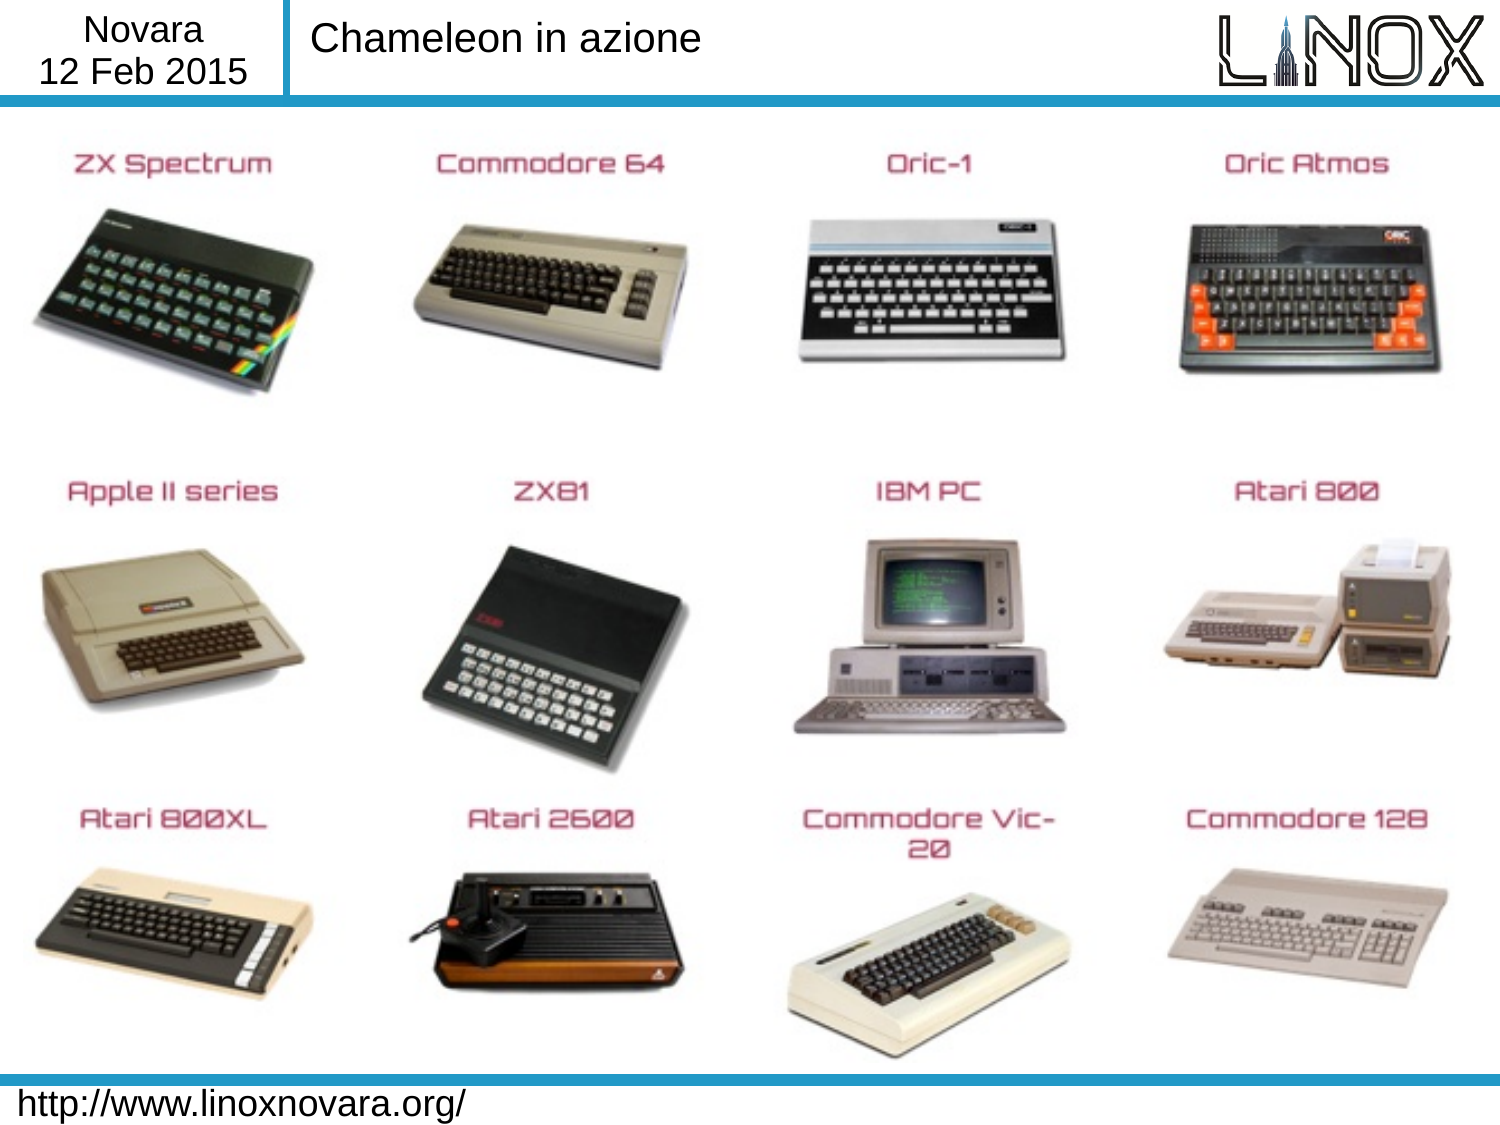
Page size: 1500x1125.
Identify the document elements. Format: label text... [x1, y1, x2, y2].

list Chameleon in azione [295, 7, 1321, 83]
picture [0, 1074, 1500, 1086]
picture [23, 129, 1477, 1063]
picture [0, 0, 1500, 107]
